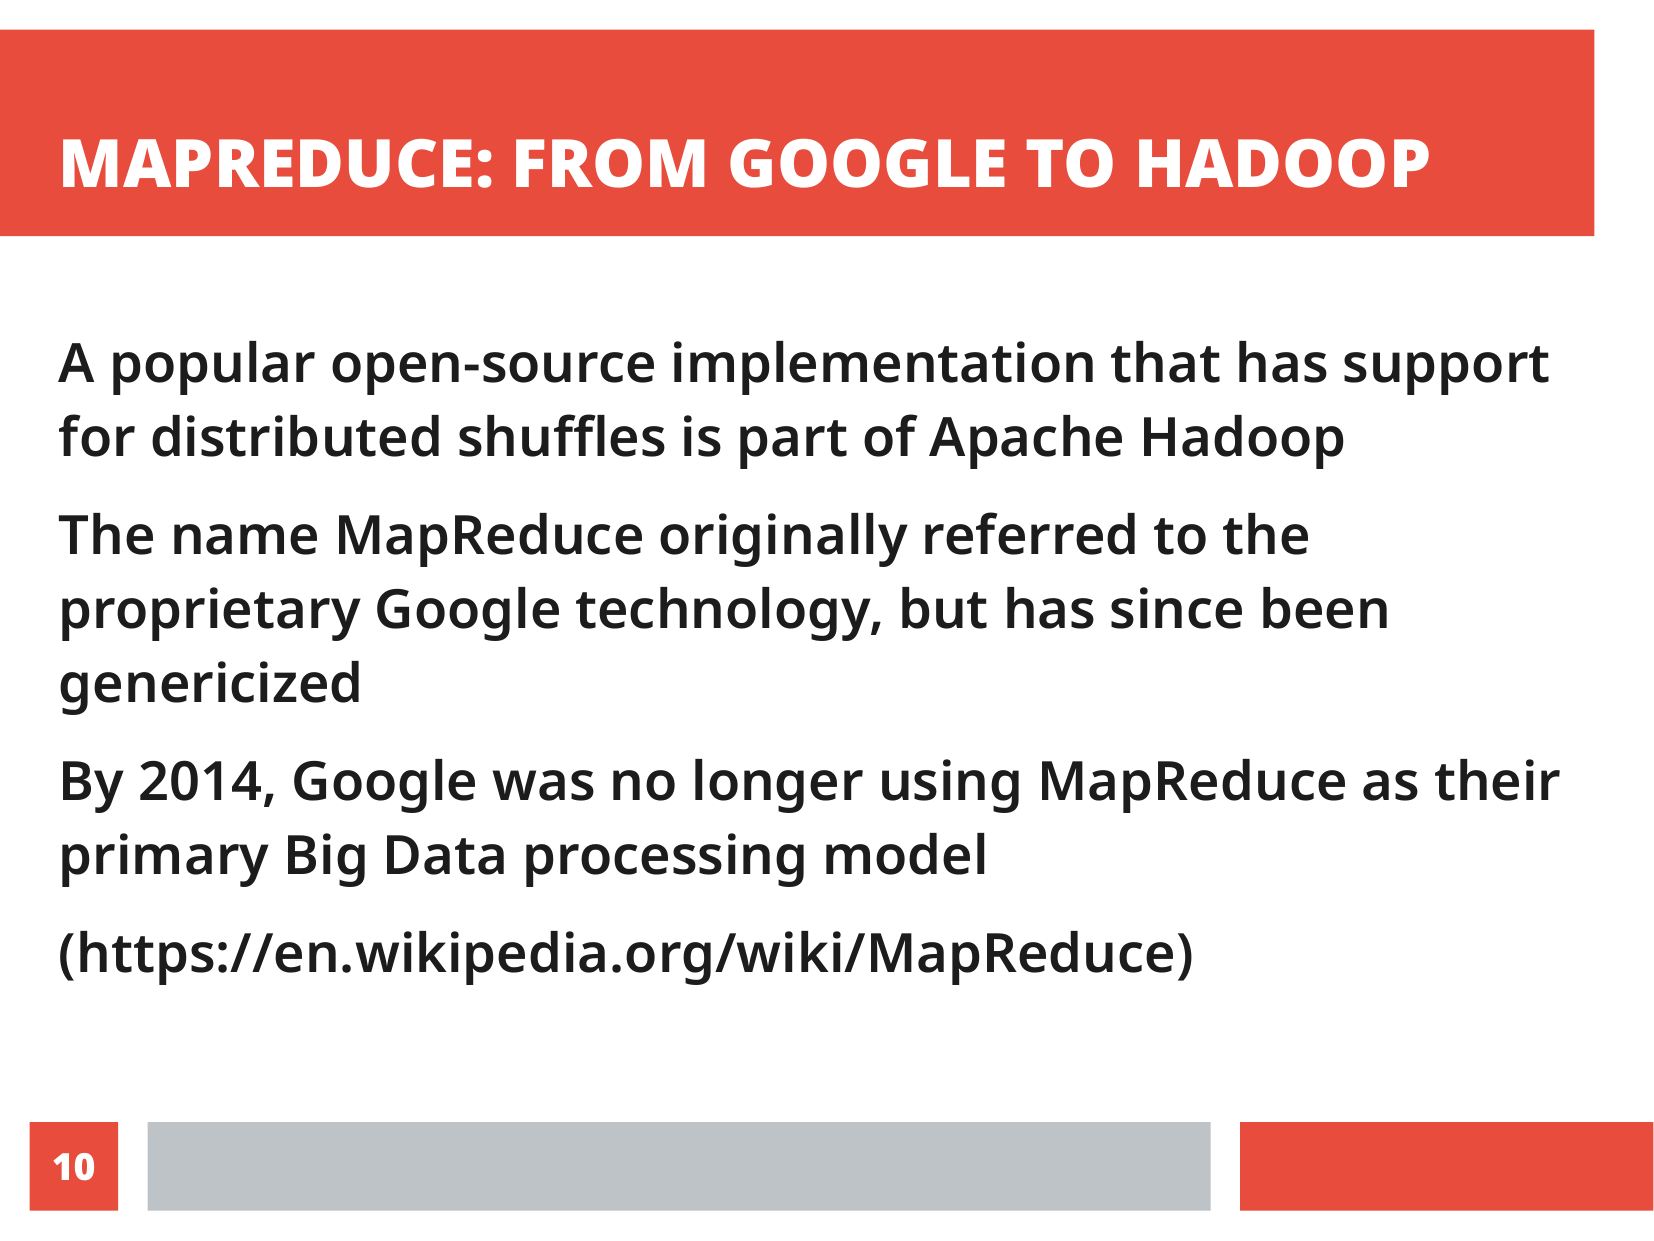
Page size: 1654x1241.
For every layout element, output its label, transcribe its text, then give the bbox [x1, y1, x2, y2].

list A popular open-source implementation that has support for distributed shuffles is part of Apache Hadoop The name MapReduce originally referred to the proprietary Google technology, but has since been genericized By 2014, Google was no longer using MapReduce as their primary Big Data processing model (https://en.wikipedia.org/wiki/MapReduce) [59, 324, 1565, 1093]
title MAPREDUCE: FROM GOOGLE TO HADOOP [59, 59, 1595, 207]
